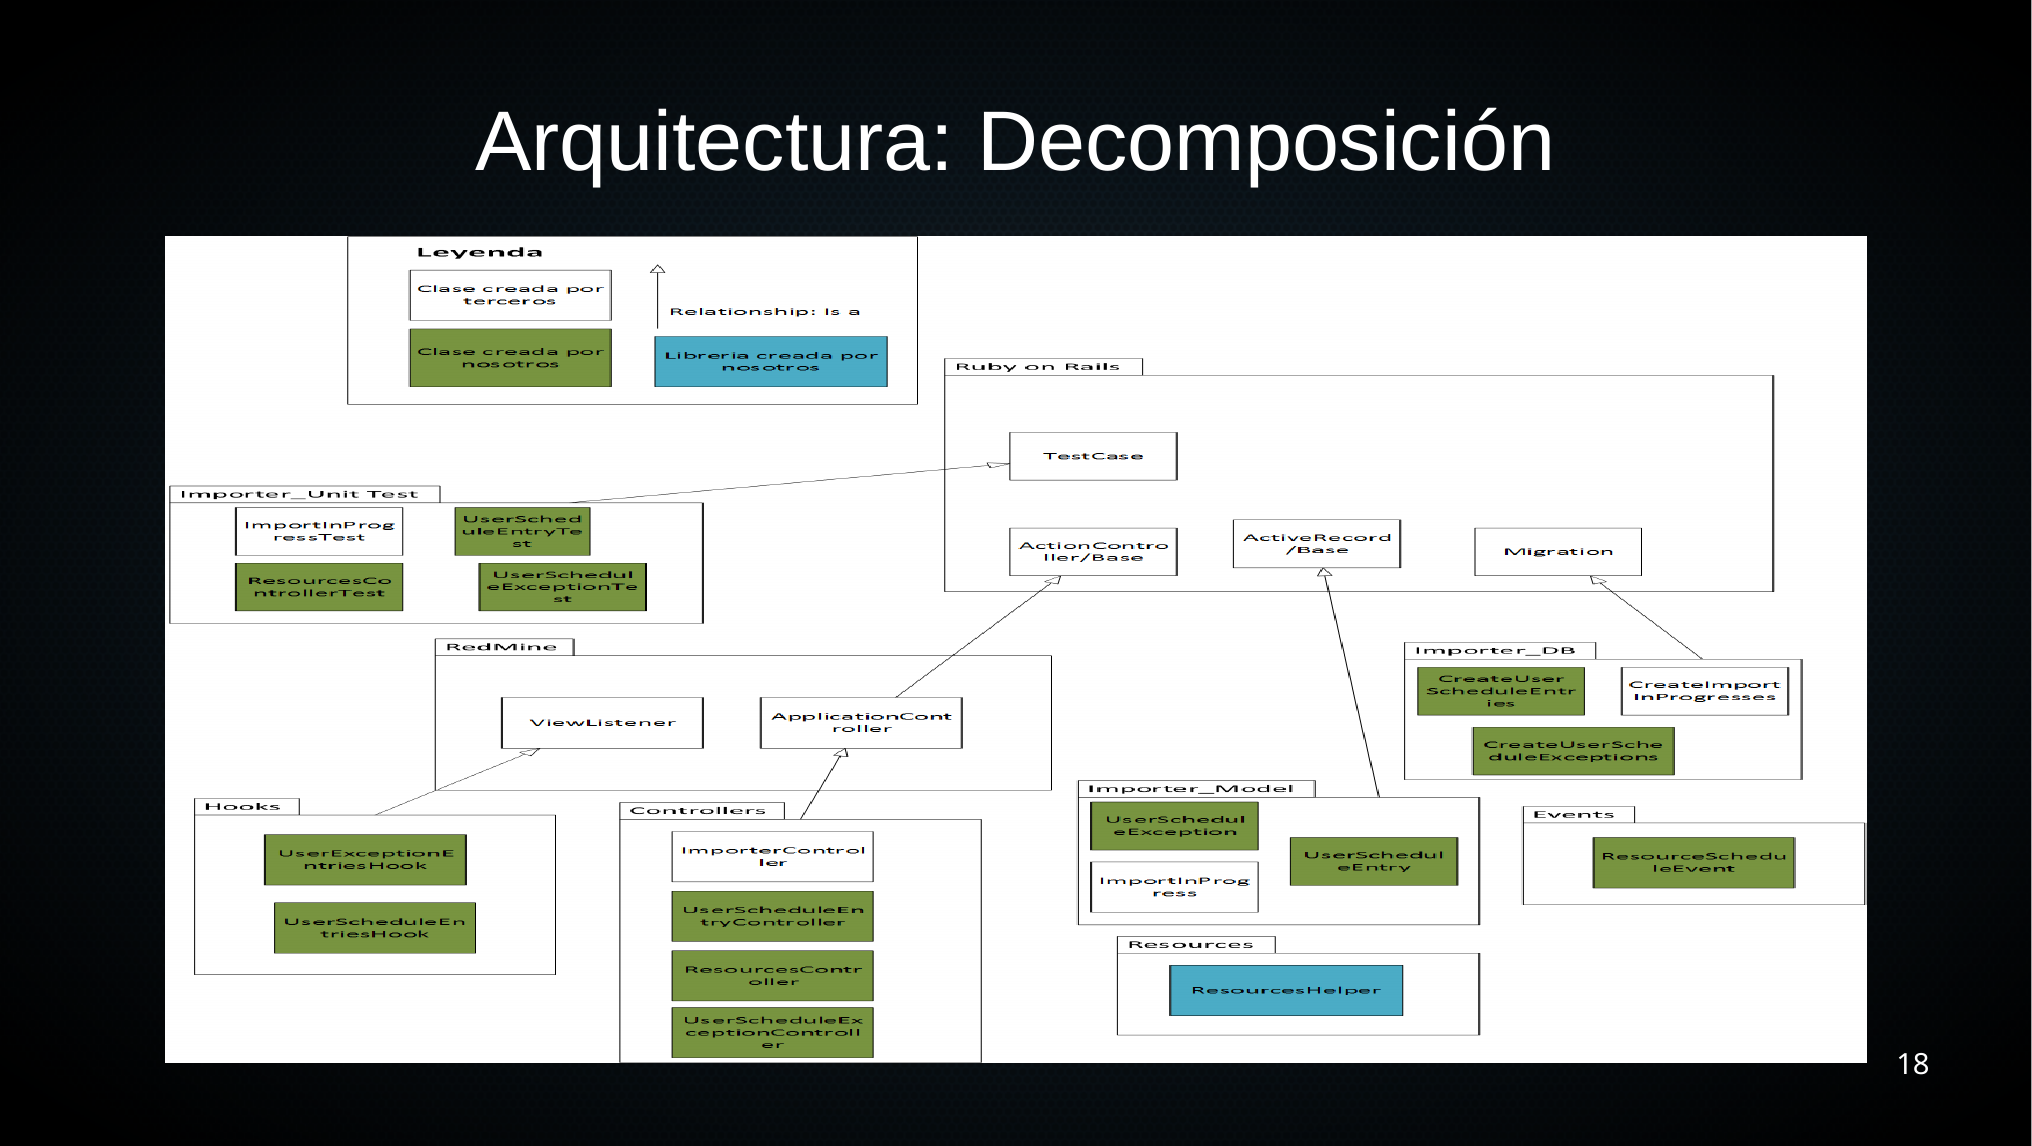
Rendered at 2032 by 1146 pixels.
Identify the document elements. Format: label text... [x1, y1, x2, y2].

picture [0, 0, 2032, 1146]
title Arquitectura: Decomposición [101, 45, 1930, 237]
